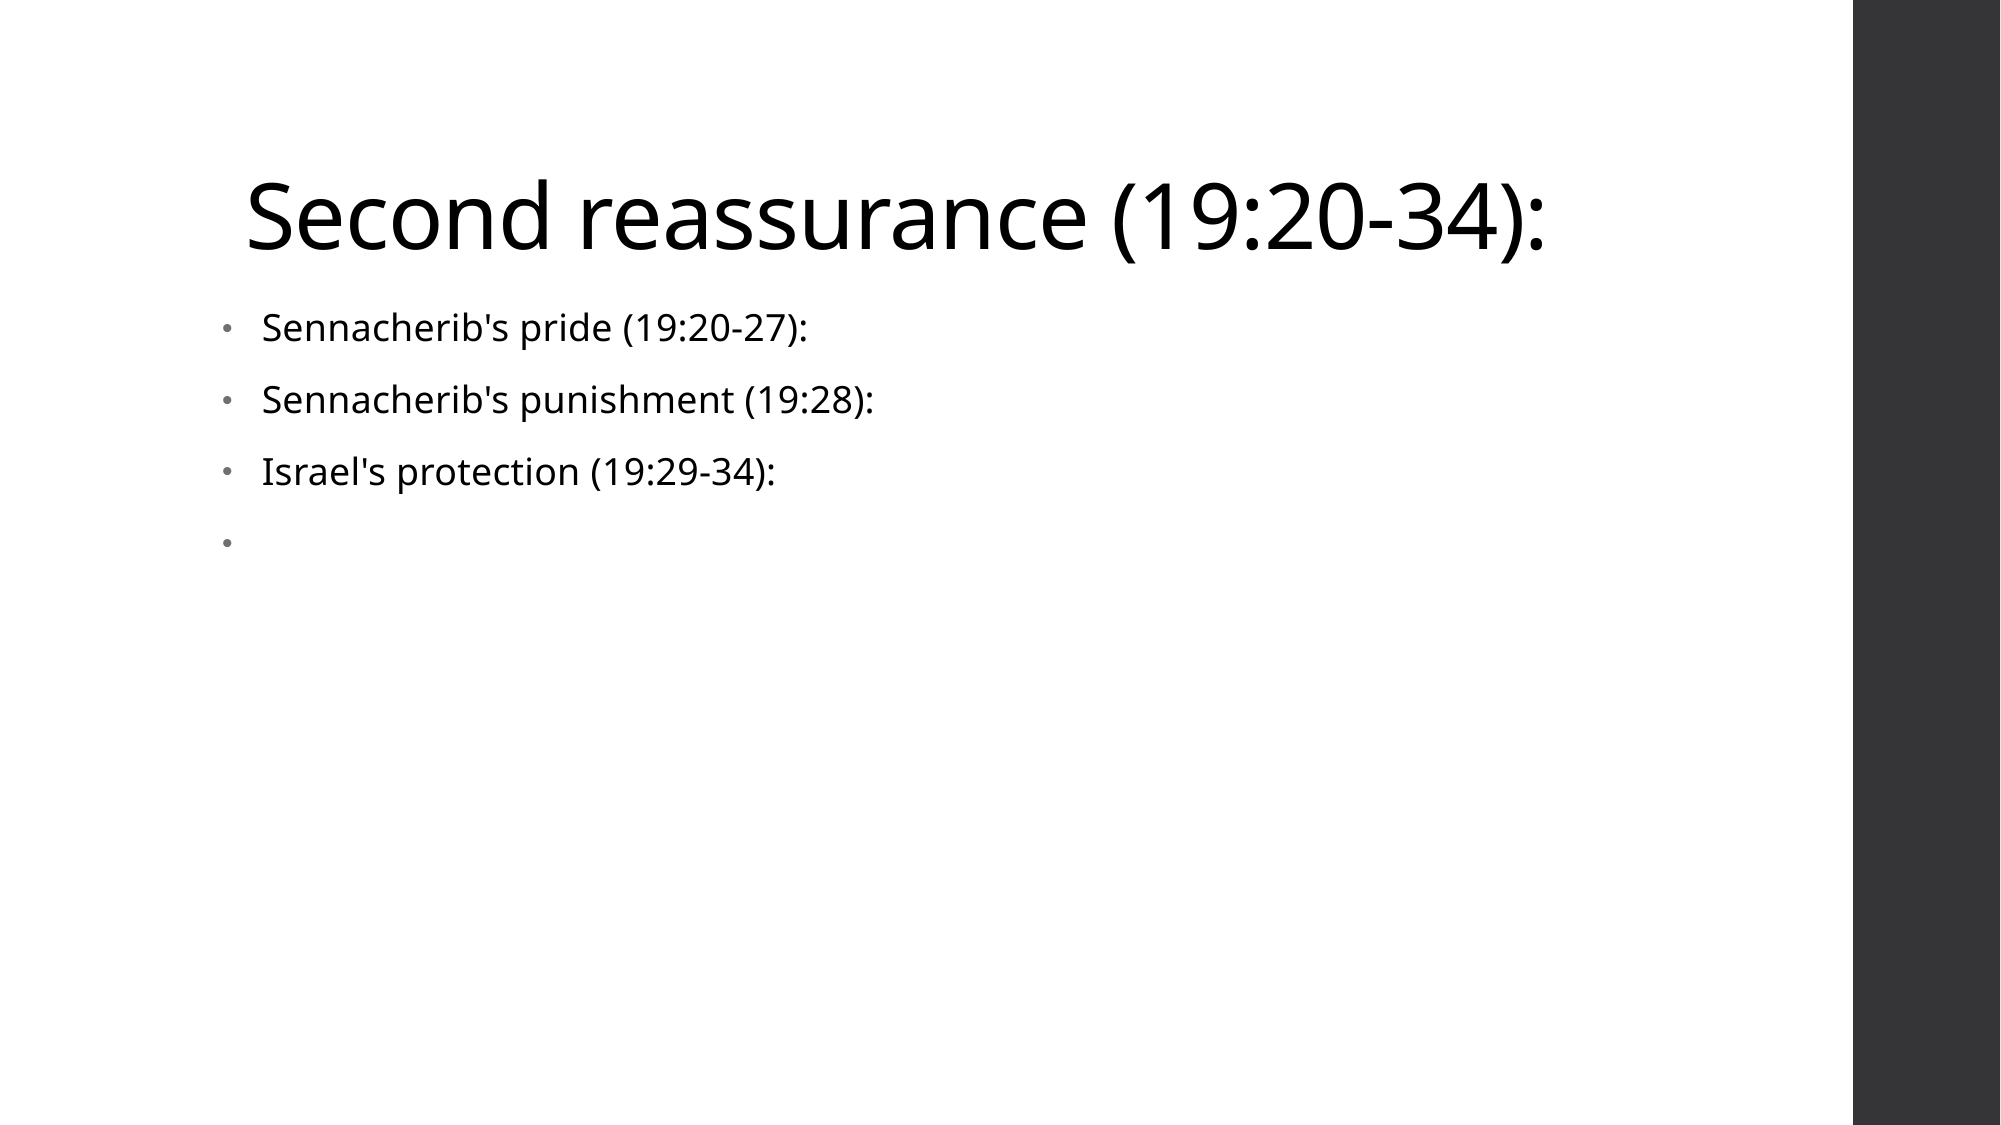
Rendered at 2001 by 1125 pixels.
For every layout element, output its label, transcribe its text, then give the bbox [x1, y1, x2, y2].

title Second reassurance (19:20-34): [206, 60, 1797, 278]
list Sennacherib's pride (19:20-27): Sennacherib's punishment (19:28): Israel's protection (19:29-34): [206, 299, 1617, 1014]
